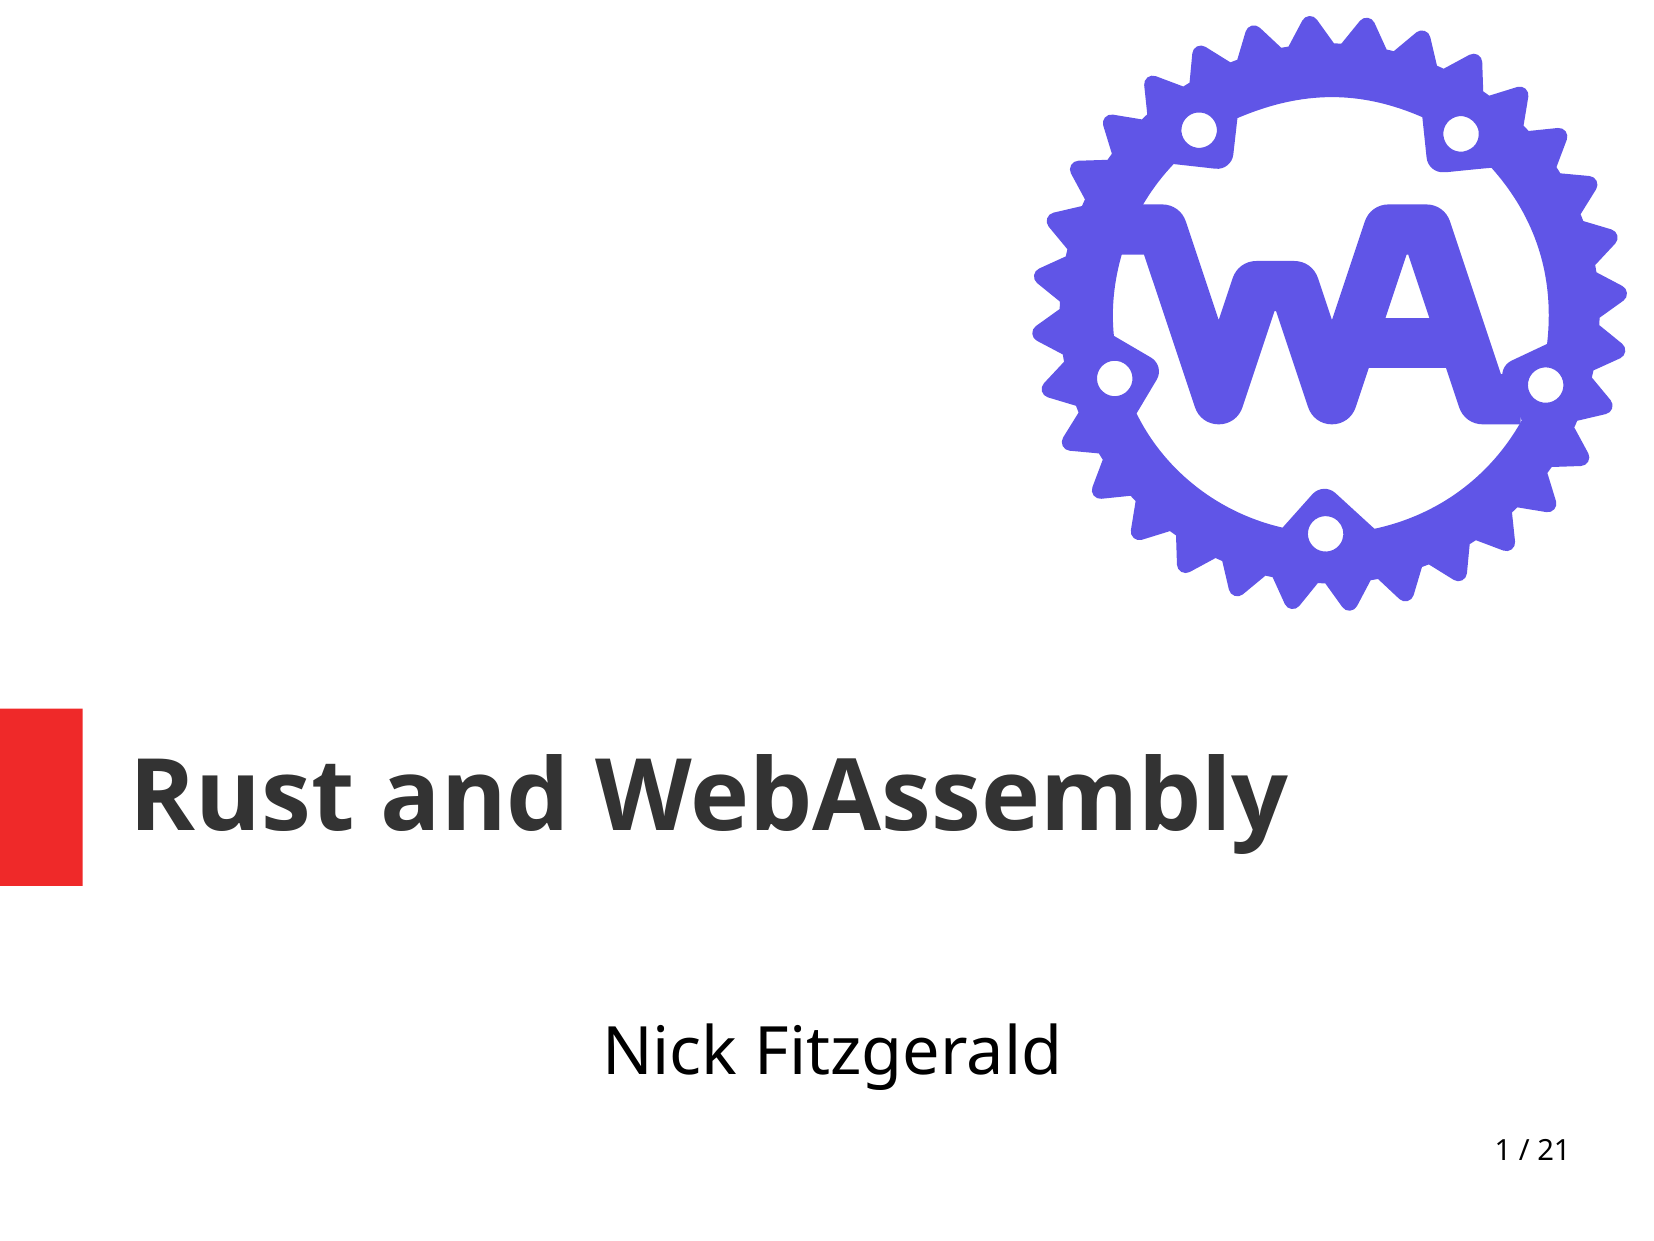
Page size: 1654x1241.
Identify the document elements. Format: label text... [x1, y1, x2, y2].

title Rust and WebAssembly [129, 673, 1536, 910]
picture [1017, 0, 1651, 633]
subtitle Nick Fitzgerald [129, 968, 1536, 1130]
